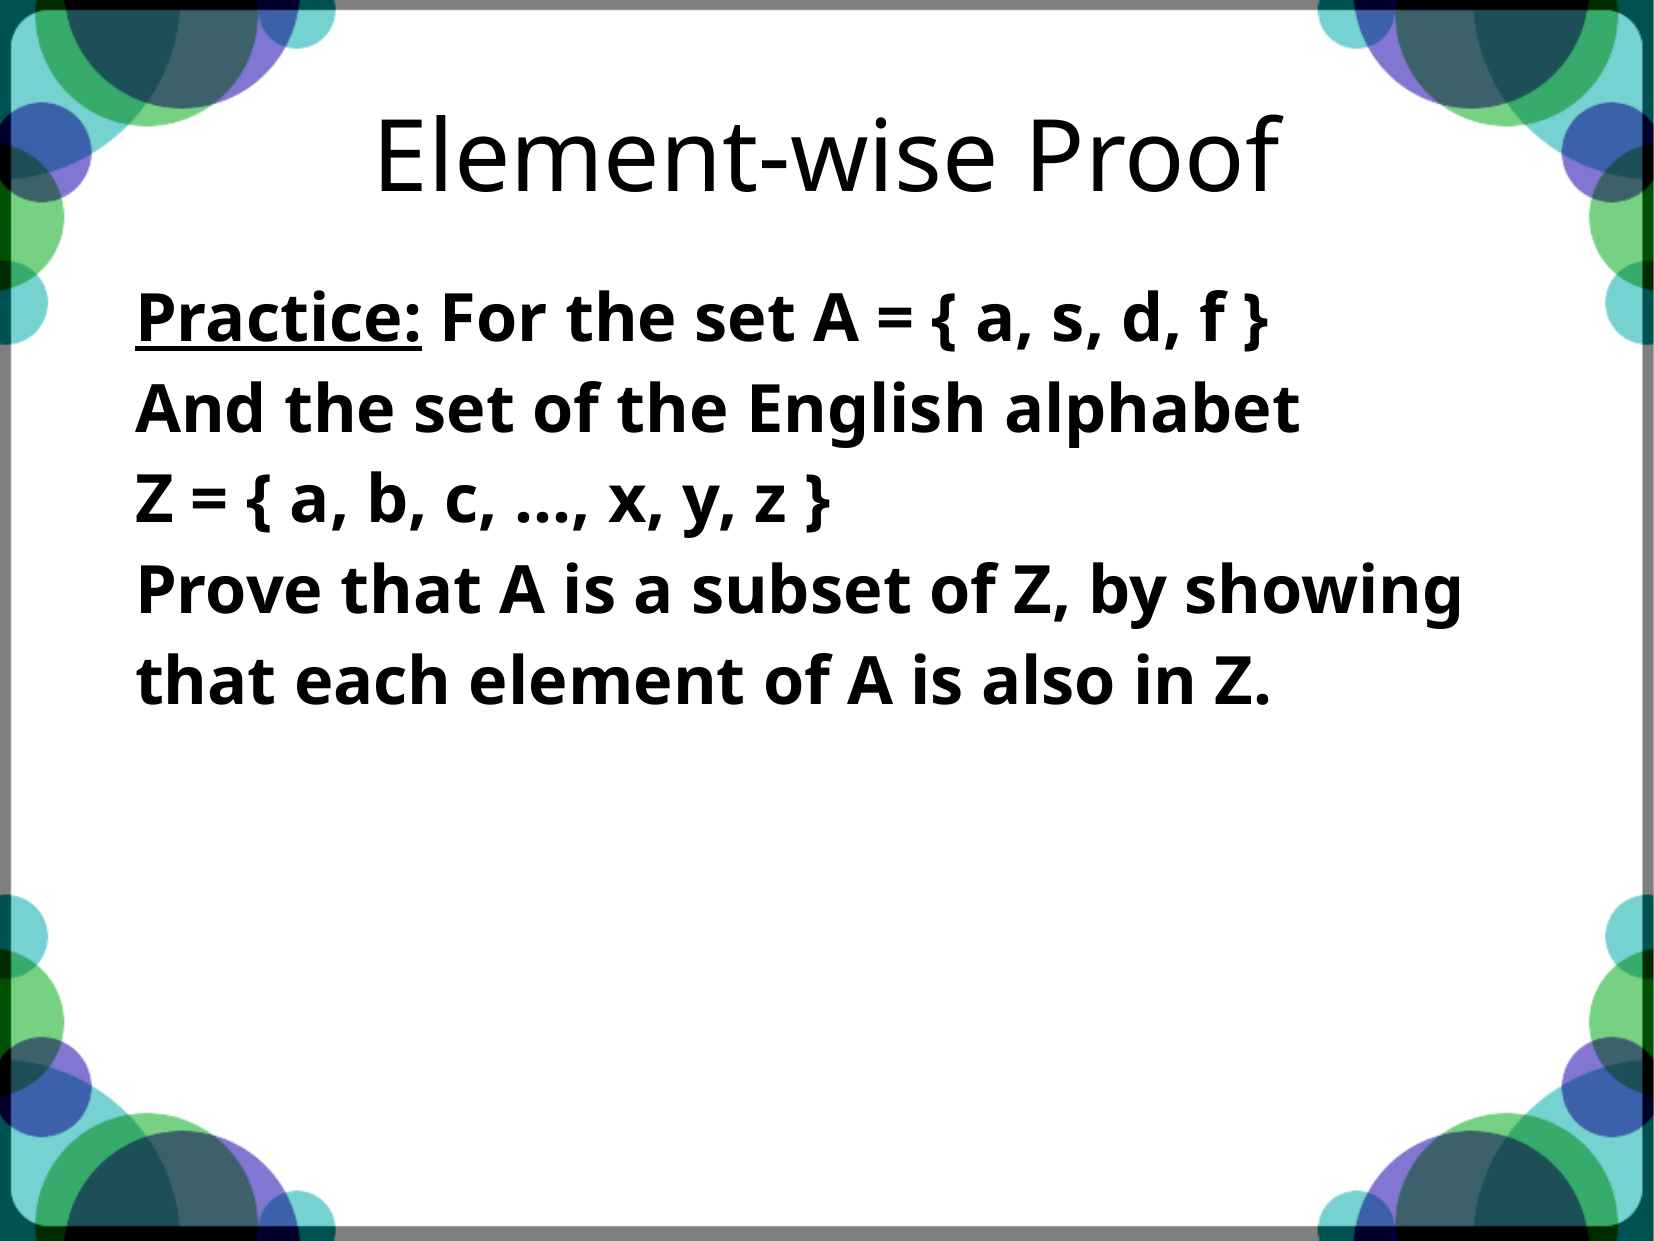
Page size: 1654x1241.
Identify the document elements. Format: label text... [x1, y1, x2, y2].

title Element-wise Proof [82, 49, 1571, 257]
picture [0, 0, 1654, 1241]
text_box Practice: For the set A = { a, s, d, f } And the set of the English alphabet Z = { a, b, c, …, x, y, z } Prove that A is a subset of Z, by showing that each element of A is also in Z. [135, 270, 1531, 943]
